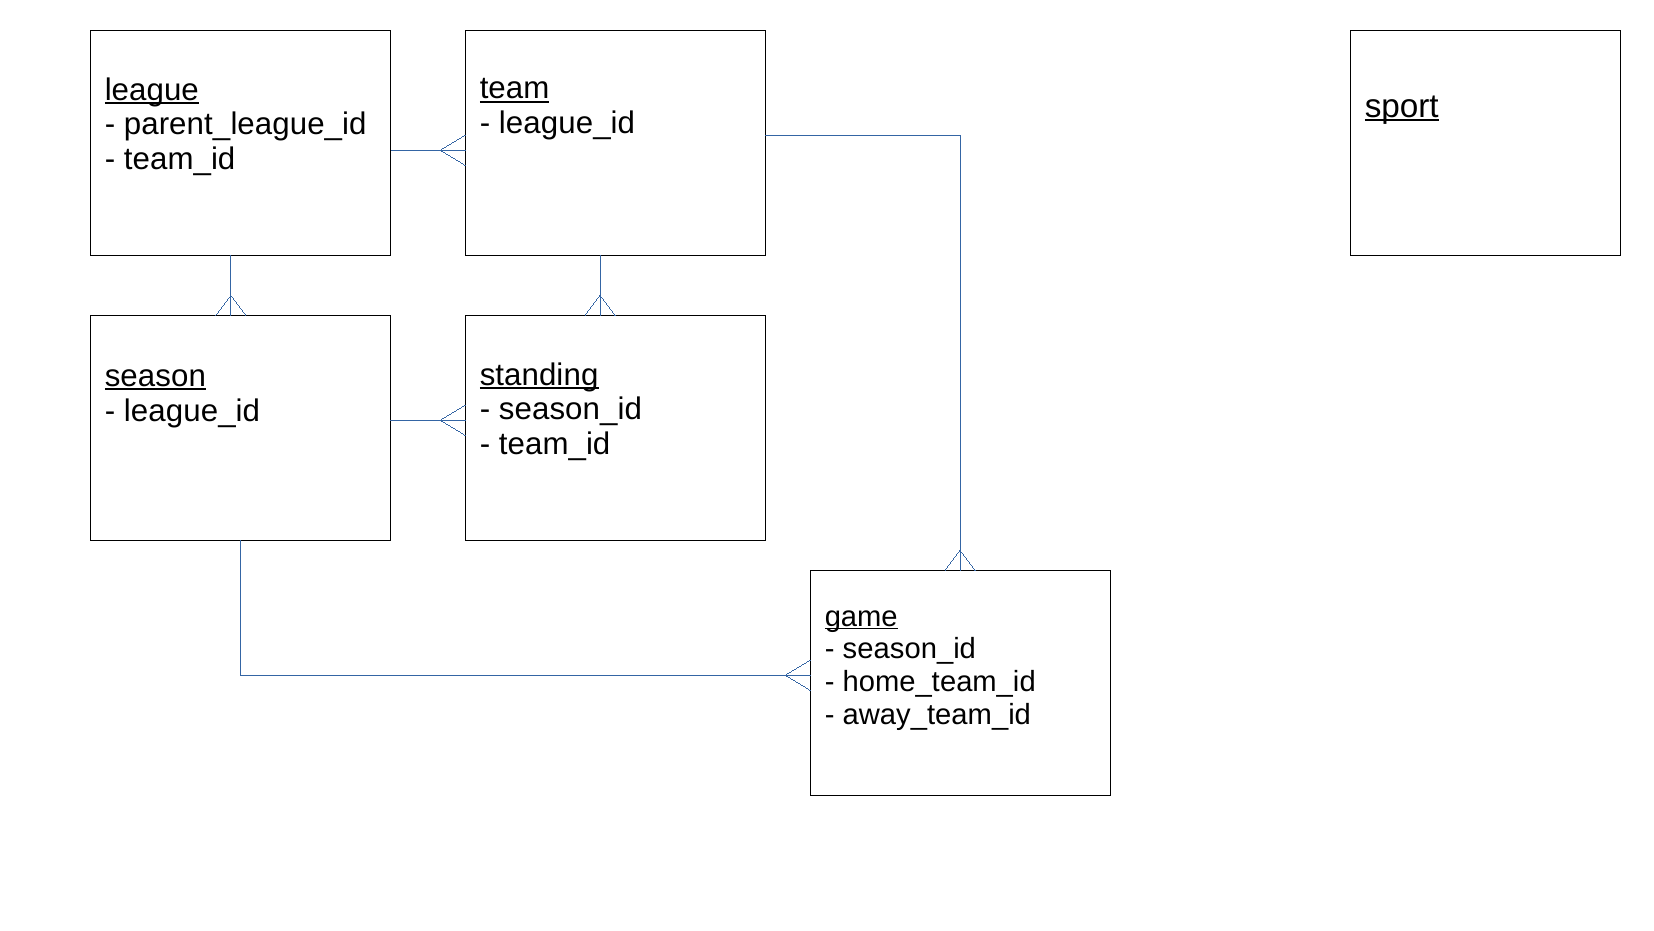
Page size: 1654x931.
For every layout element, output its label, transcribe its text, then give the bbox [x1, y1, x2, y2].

text_box game - season_id - home_team_id - away_team_id [810, 570, 1111, 796]
text_box sport [1350, 30, 1621, 256]
text_box team - league_id [465, 30, 766, 256]
text_box season - league_id [90, 315, 391, 541]
text_box standing - season_id - team_id [465, 315, 766, 541]
text_box league - parent_league_id - team_id [90, 30, 391, 256]
